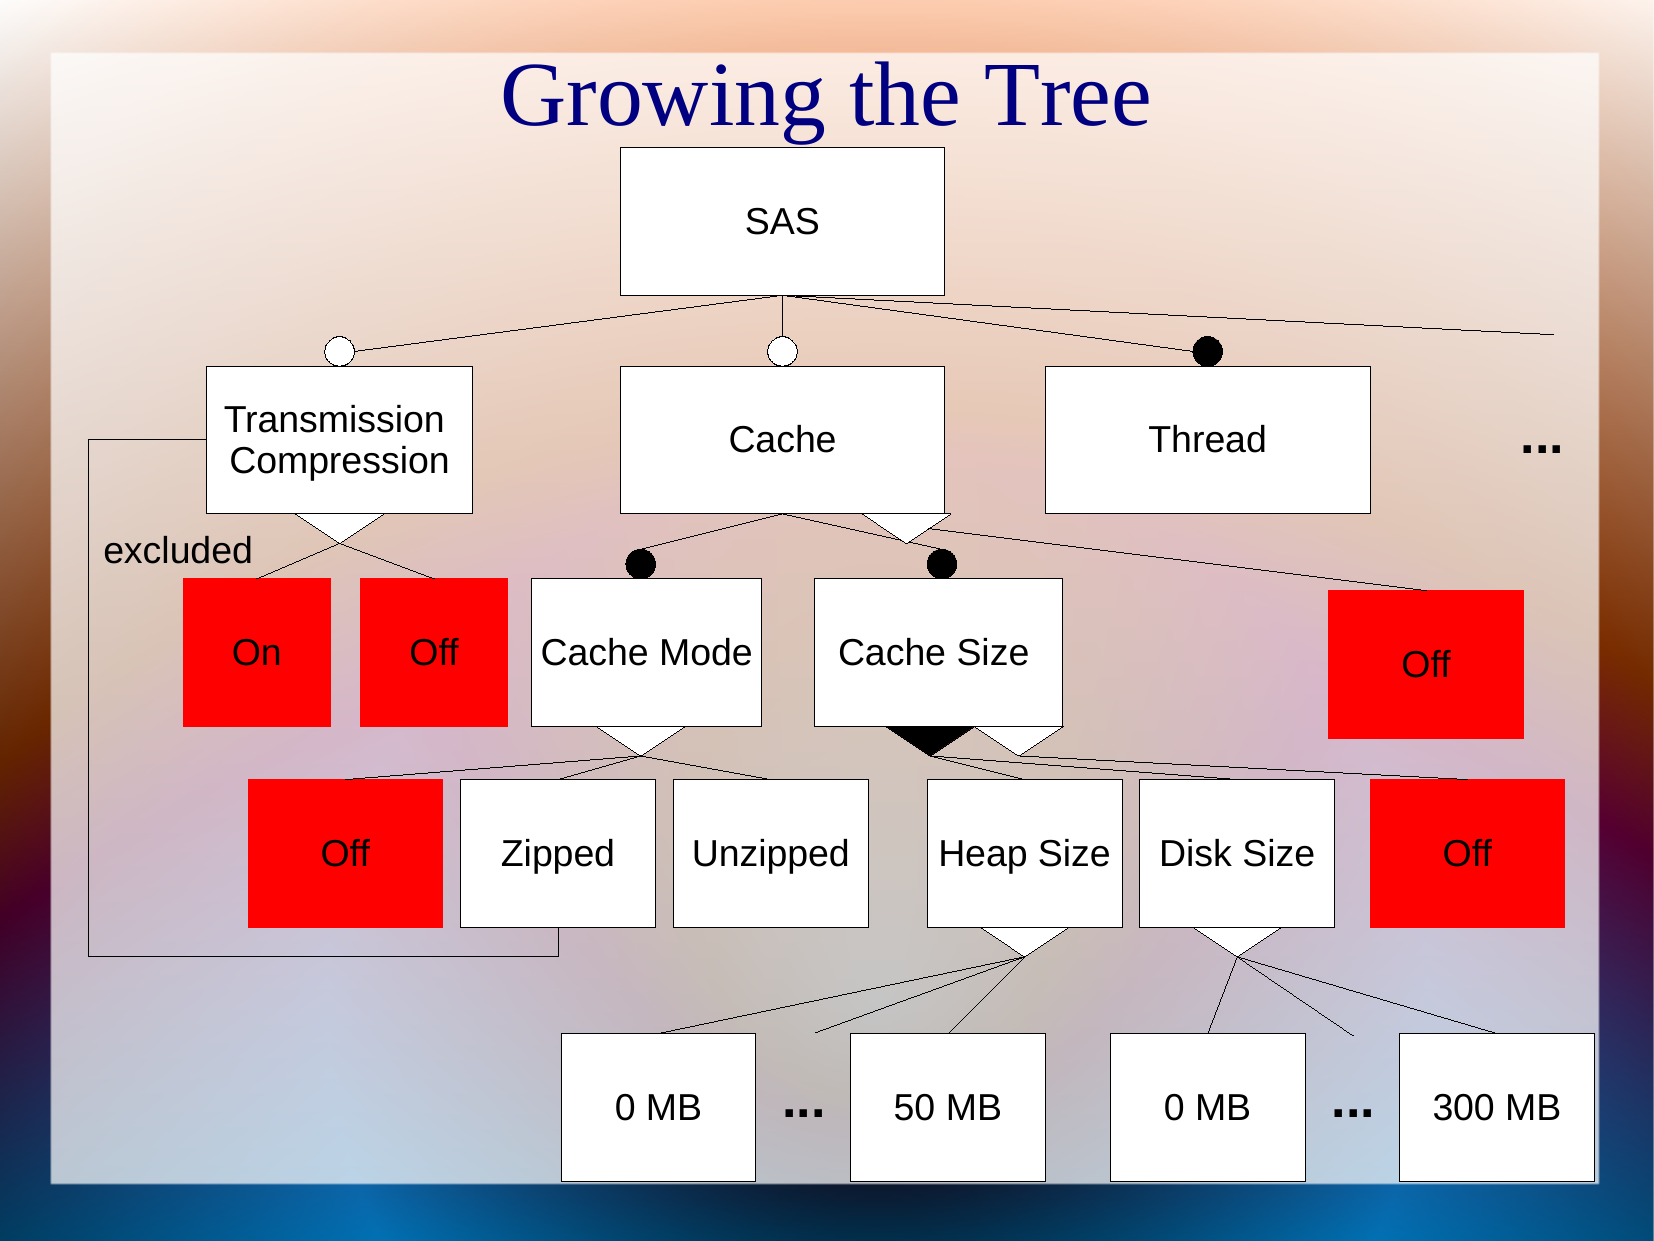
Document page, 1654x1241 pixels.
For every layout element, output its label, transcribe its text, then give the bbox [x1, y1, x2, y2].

text_box SAS [620, 147, 945, 296]
text_box Heap Size [927, 779, 1123, 928]
text_box [980, 927, 1069, 957]
text_box ... [767, 1062, 841, 1137]
text_box Off [248, 779, 443, 928]
text_box [1192, 927, 1282, 957]
picture [0, 0, 1654, 1241]
text_box 50 MB [850, 1033, 1046, 1182]
text_box 0 MB [1110, 1033, 1306, 1182]
text_box Unzipped [673, 779, 869, 928]
text_box Zipped [460, 779, 656, 928]
text_box excluded [88, 521, 269, 579]
text_box 0 MB [561, 1033, 756, 1182]
text_box Off [1370, 779, 1565, 928]
text_box [885, 726, 1064, 756]
text_box 300 MB [1399, 1033, 1595, 1182]
text_box Transmission Compression [206, 366, 473, 514]
text_box Off [360, 578, 508, 727]
text_box On [183, 578, 331, 727]
text_box Off [1328, 590, 1524, 739]
text_box Disk Size [1139, 779, 1335, 928]
text_box Cache Mode [531, 578, 762, 727]
text_box [625, 549, 656, 578]
text_box Cache [620, 366, 945, 514]
text_box [767, 336, 798, 366]
text_box ... [1316, 1062, 1391, 1137]
text_box [324, 336, 355, 366]
text_box [862, 513, 951, 544]
title Growing the Tree [82, 0, 1571, 198]
text_box [596, 726, 686, 756]
text_box ... [1505, 399, 1580, 473]
text_box Thread [1045, 366, 1371, 514]
text_box Cache Size [814, 578, 1063, 727]
text_box [927, 549, 957, 578]
text_box [1192, 336, 1223, 366]
text_box [295, 513, 384, 543]
